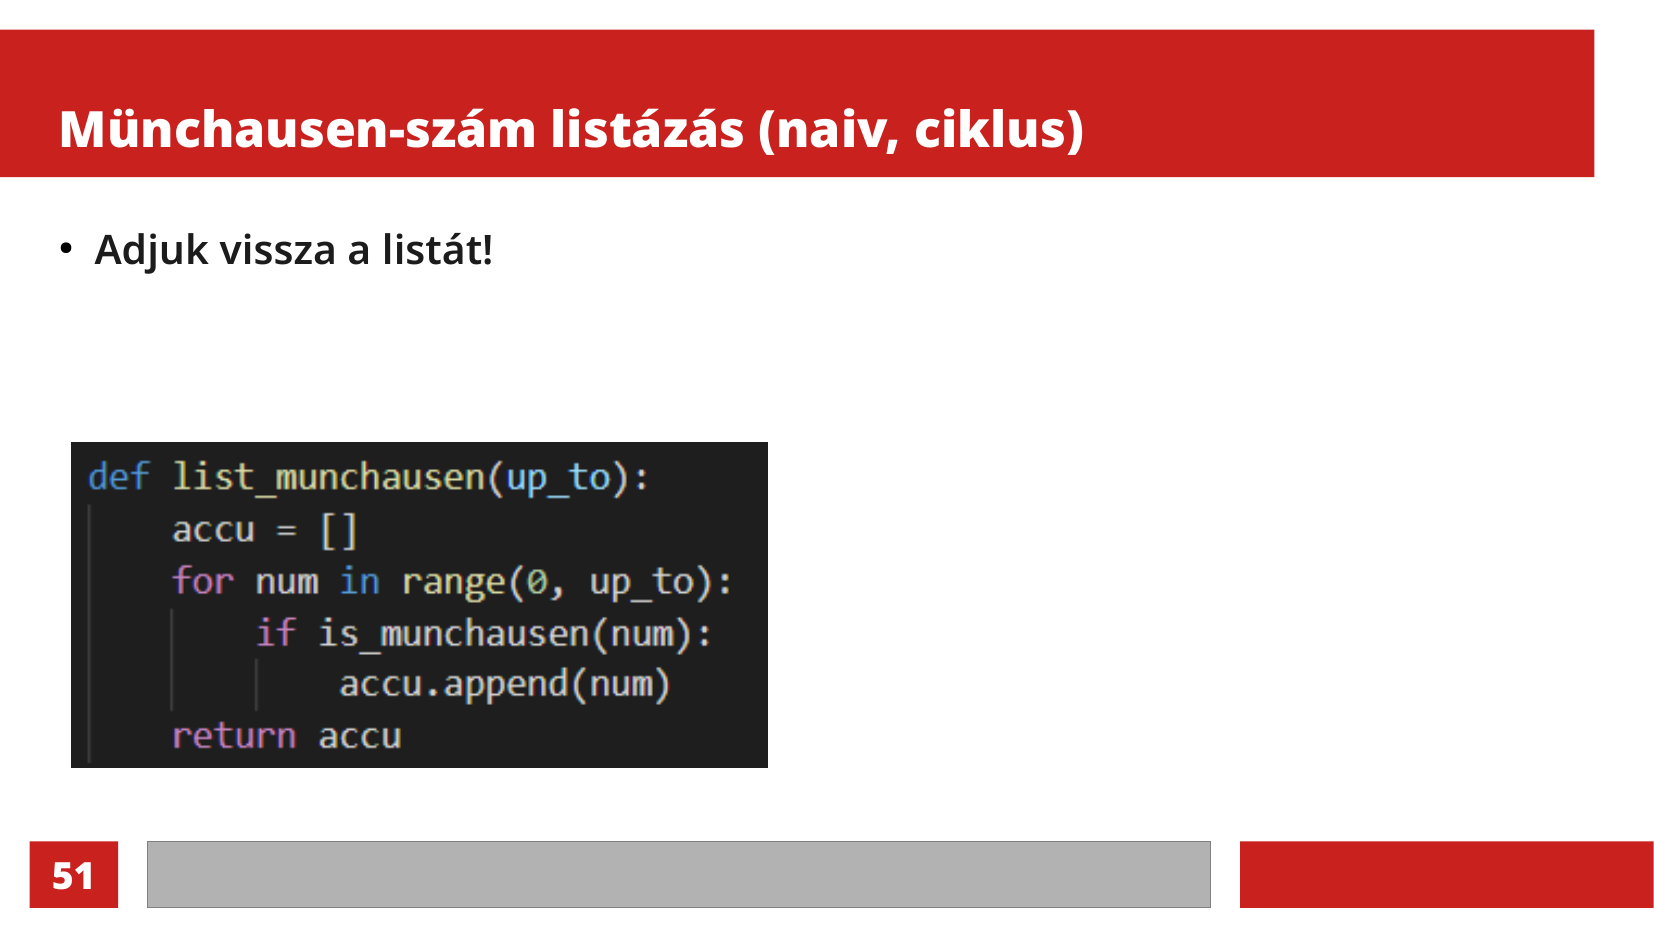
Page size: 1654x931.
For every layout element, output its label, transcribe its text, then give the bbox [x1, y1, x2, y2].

list Adjuk vissza a listát! [59, 221, 1565, 502]
picture [71, 442, 768, 768]
title Münchausen-szám listázás (naiv, ciklus) [59, 44, 1595, 163]
